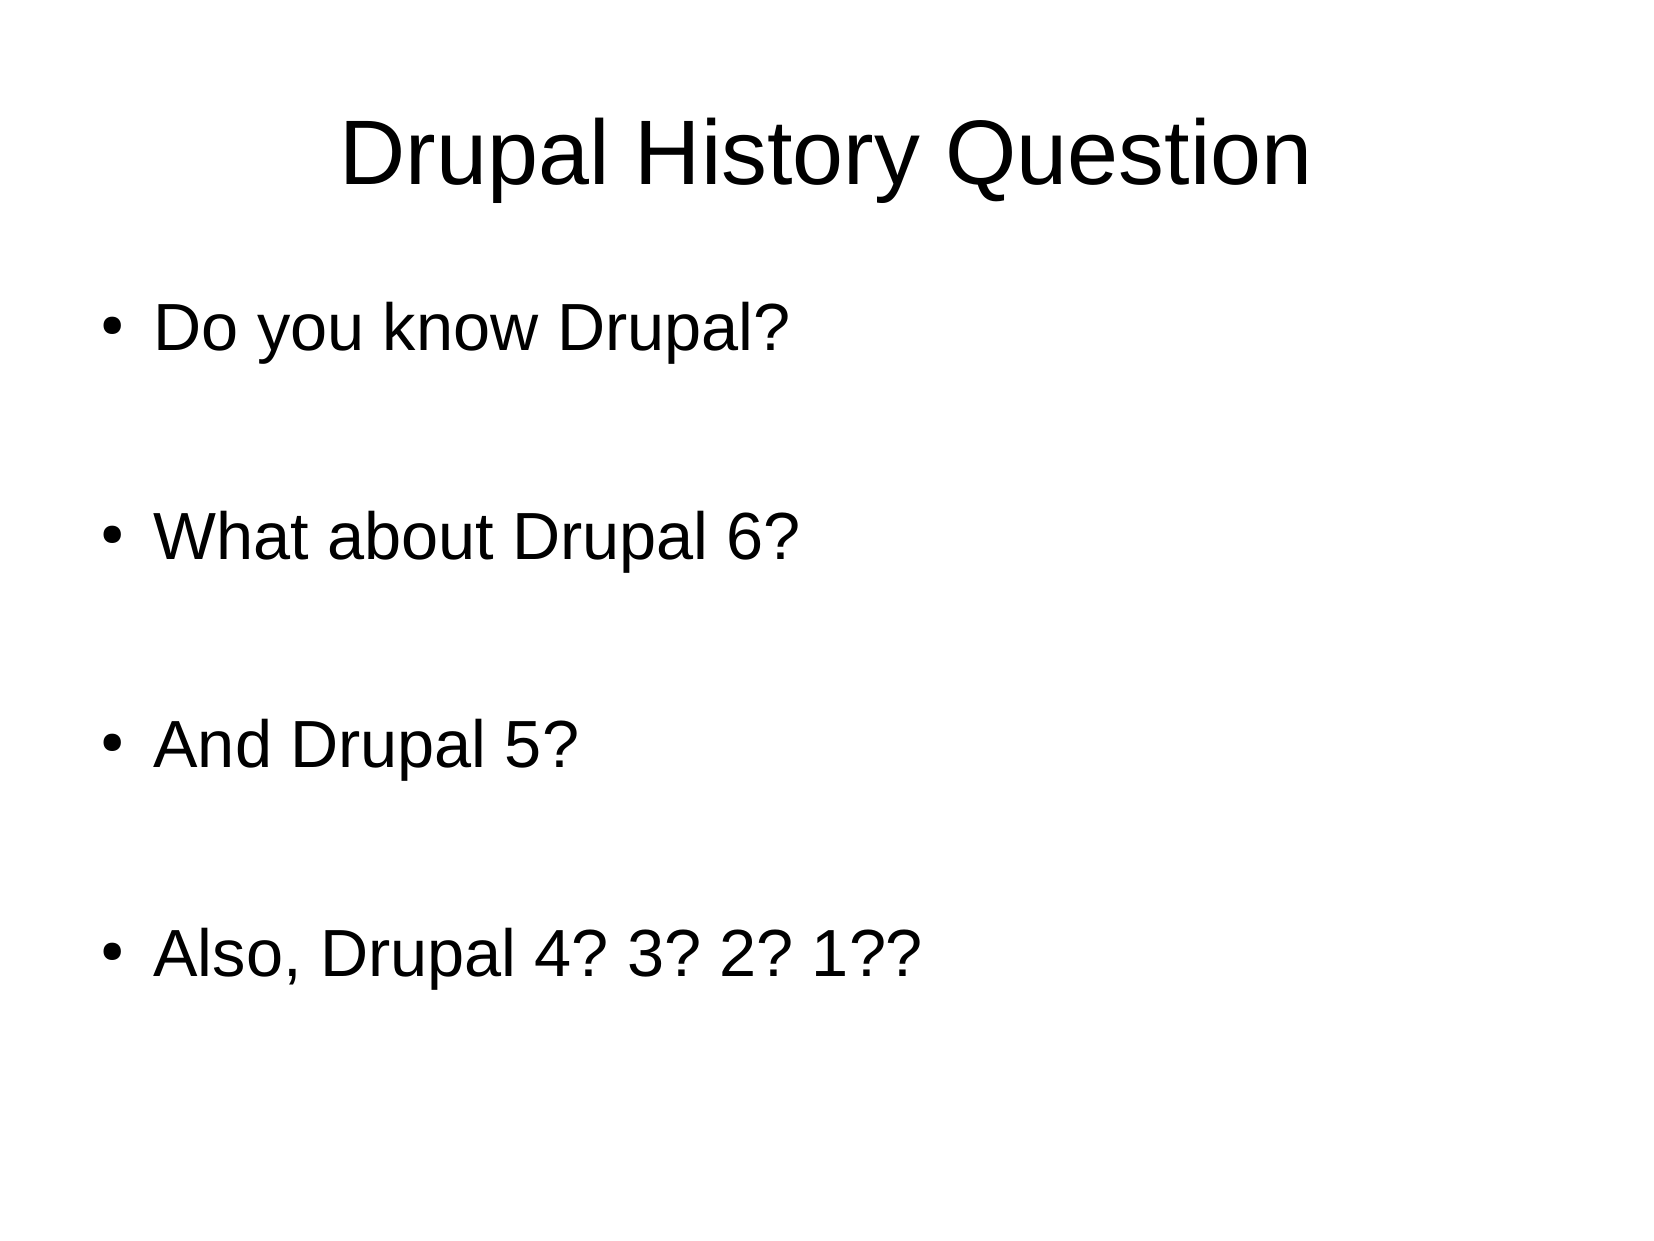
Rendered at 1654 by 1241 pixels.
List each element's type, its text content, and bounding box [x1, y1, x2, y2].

title Drupal History Question [82, 49, 1571, 257]
list Do you know Drupal? What about Drupal 6? And Drupal 5? Also, Drupal 4? 3? 2? 1?? [82, 290, 1571, 1109]
